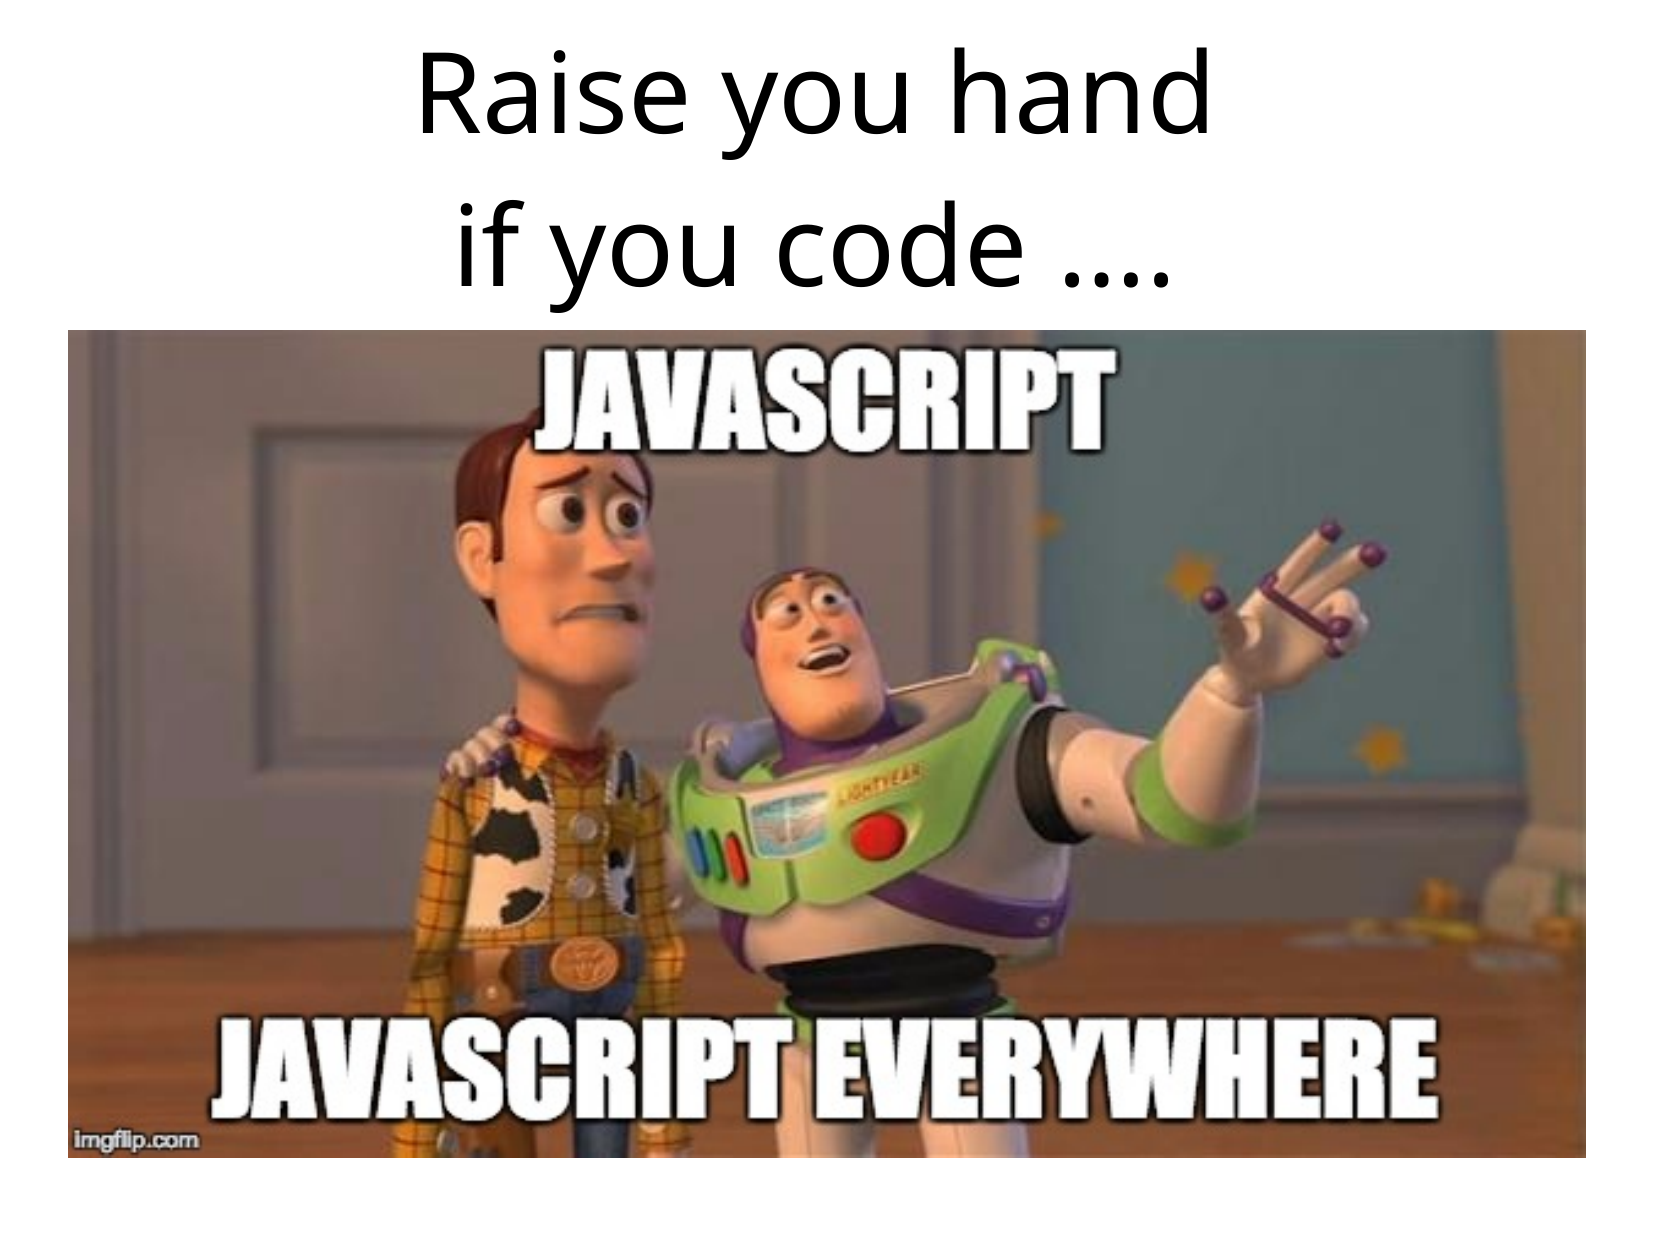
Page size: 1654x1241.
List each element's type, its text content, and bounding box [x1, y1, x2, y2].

title Raise you hand if you code …. [70, 21, 1559, 312]
picture [68, 330, 1586, 1158]
